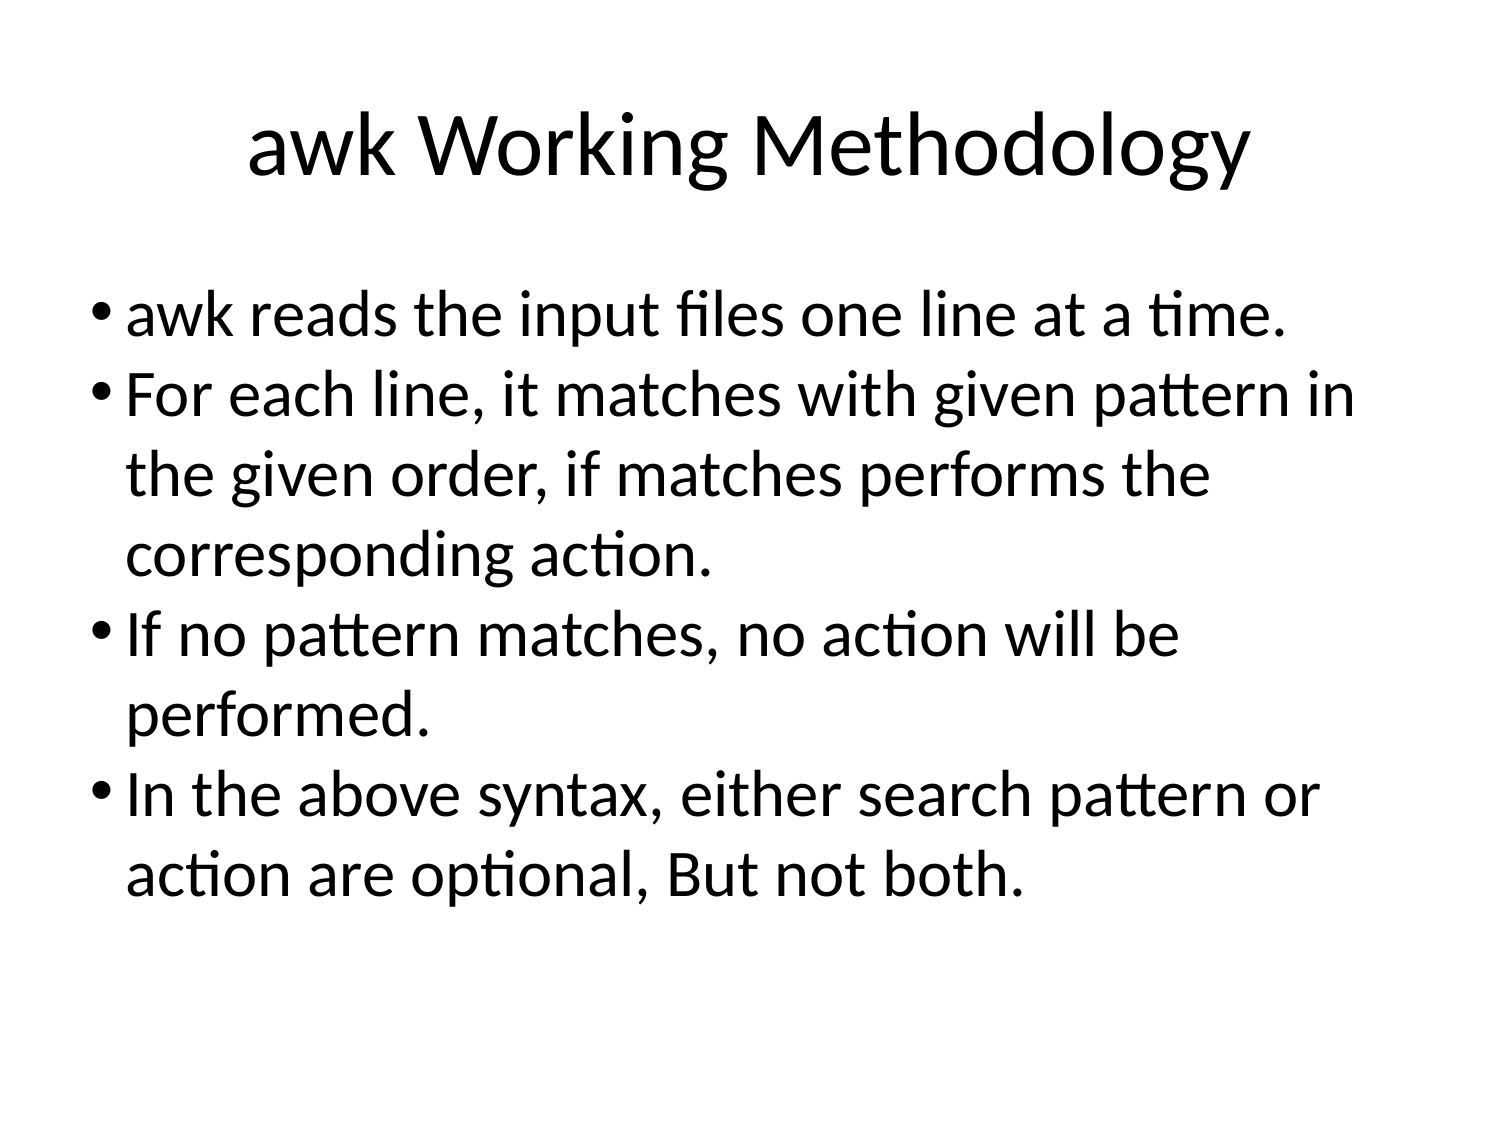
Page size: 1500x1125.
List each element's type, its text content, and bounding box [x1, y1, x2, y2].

text_box awk Working Methodology [75, 45, 1425, 233]
text_box awk reads the input files one line at a time. For each line, it matches with given pattern in the given order, if matches performs the corresponding action. If no pattern matches, no action will be performed. In the above syntax, either search pattern or action are optional, But not both. [75, 262, 1425, 1005]
